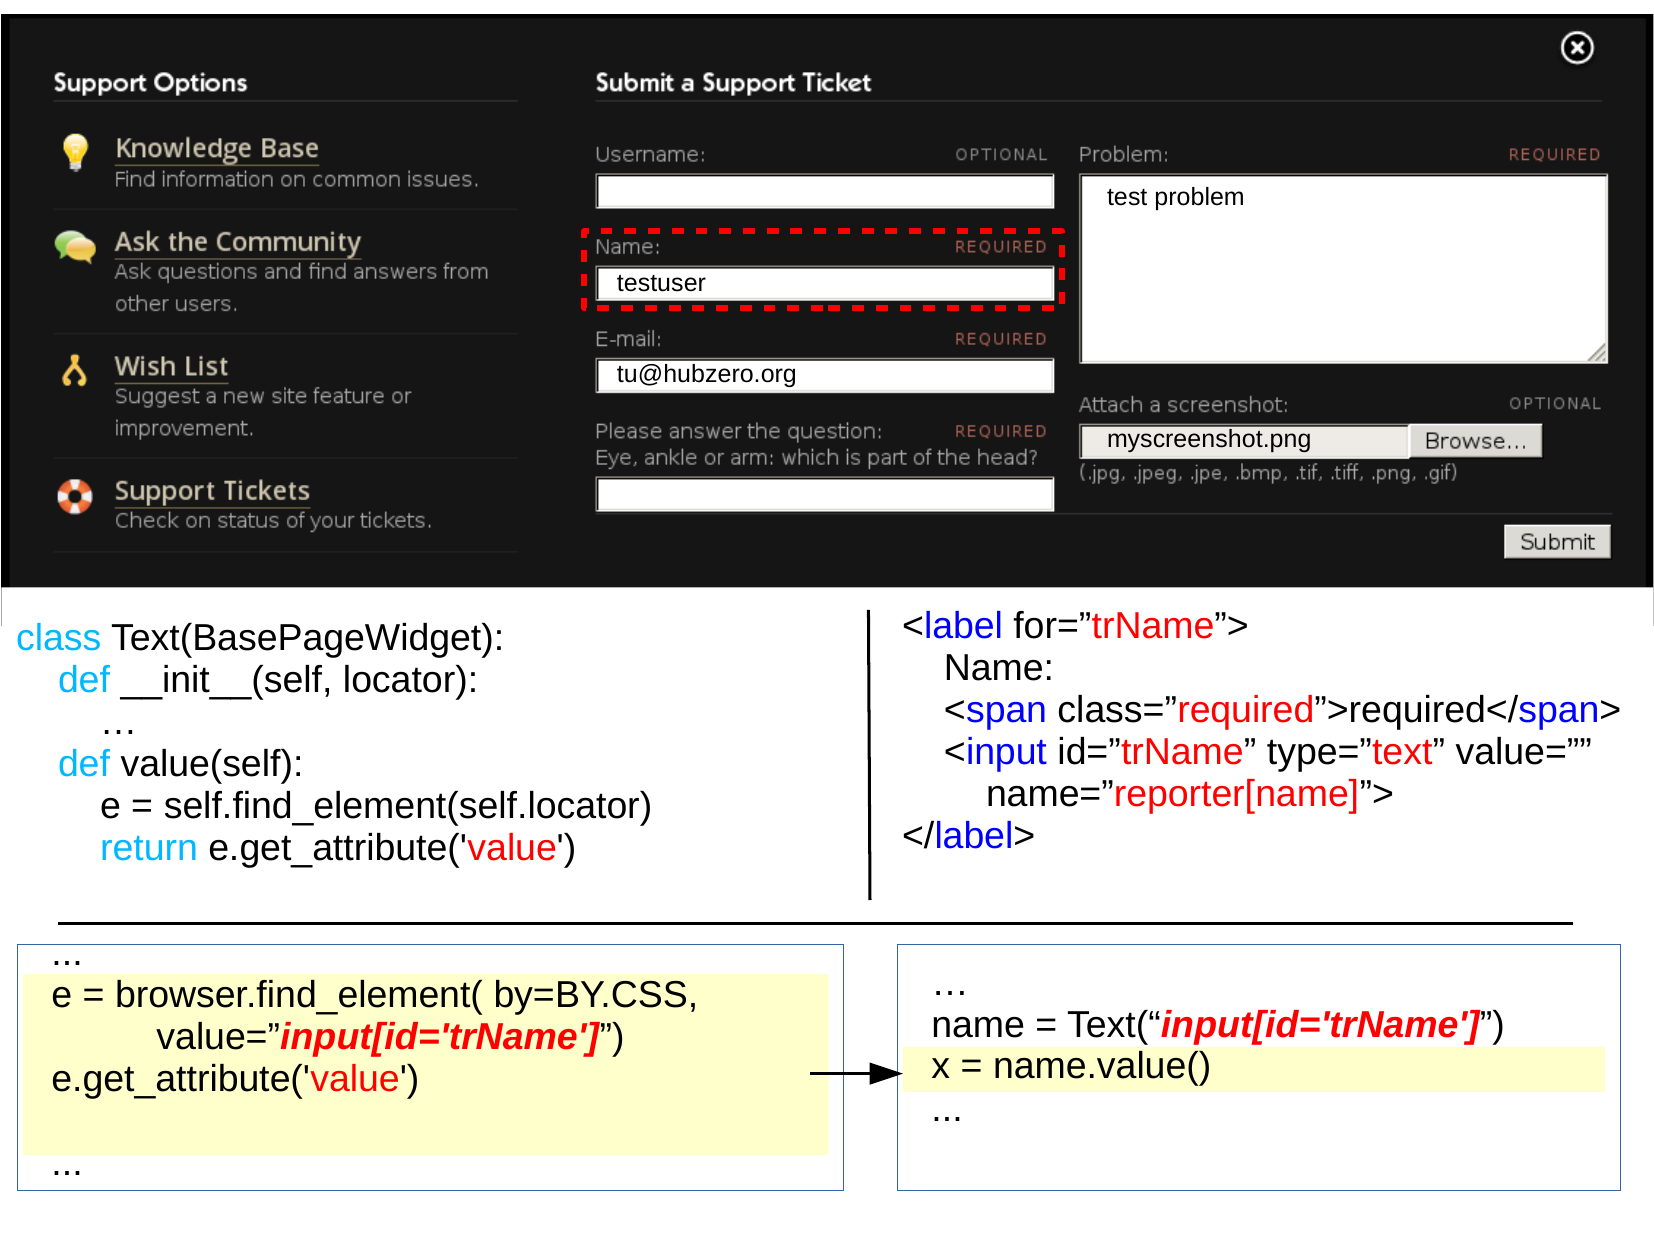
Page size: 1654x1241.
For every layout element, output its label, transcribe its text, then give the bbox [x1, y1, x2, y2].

text_box tu@hubzero.org [602, 352, 813, 396]
text_box ... e = browser.find_element( by=BY.CSS, value=”input[id='trName']”) e.get_attribute('value') ... [36, 924, 844, 1191]
text_box … name = Text(“input[id='trName']”) x = name.value() ... [916, 953, 1576, 1137]
text_box myscreenshot.png [1092, 417, 1327, 461]
text_box testuser [602, 260, 722, 304]
text_box class Text(BasePageWidget): def __init__(self, locator): … def value(self): e = self.find_element(self.locator) return e.get_attribute('value') [1, 609, 668, 876]
text_box [1, 587, 1654, 1212]
picture [1, 14, 1654, 587]
text_box <label for=”trName”> Name: <span class=”required”>required</span> <input id=”trName” type=”text” value=”” name=”reporter[name]”> </label> [887, 597, 1637, 865]
text_box test problem [1092, 175, 1261, 219]
